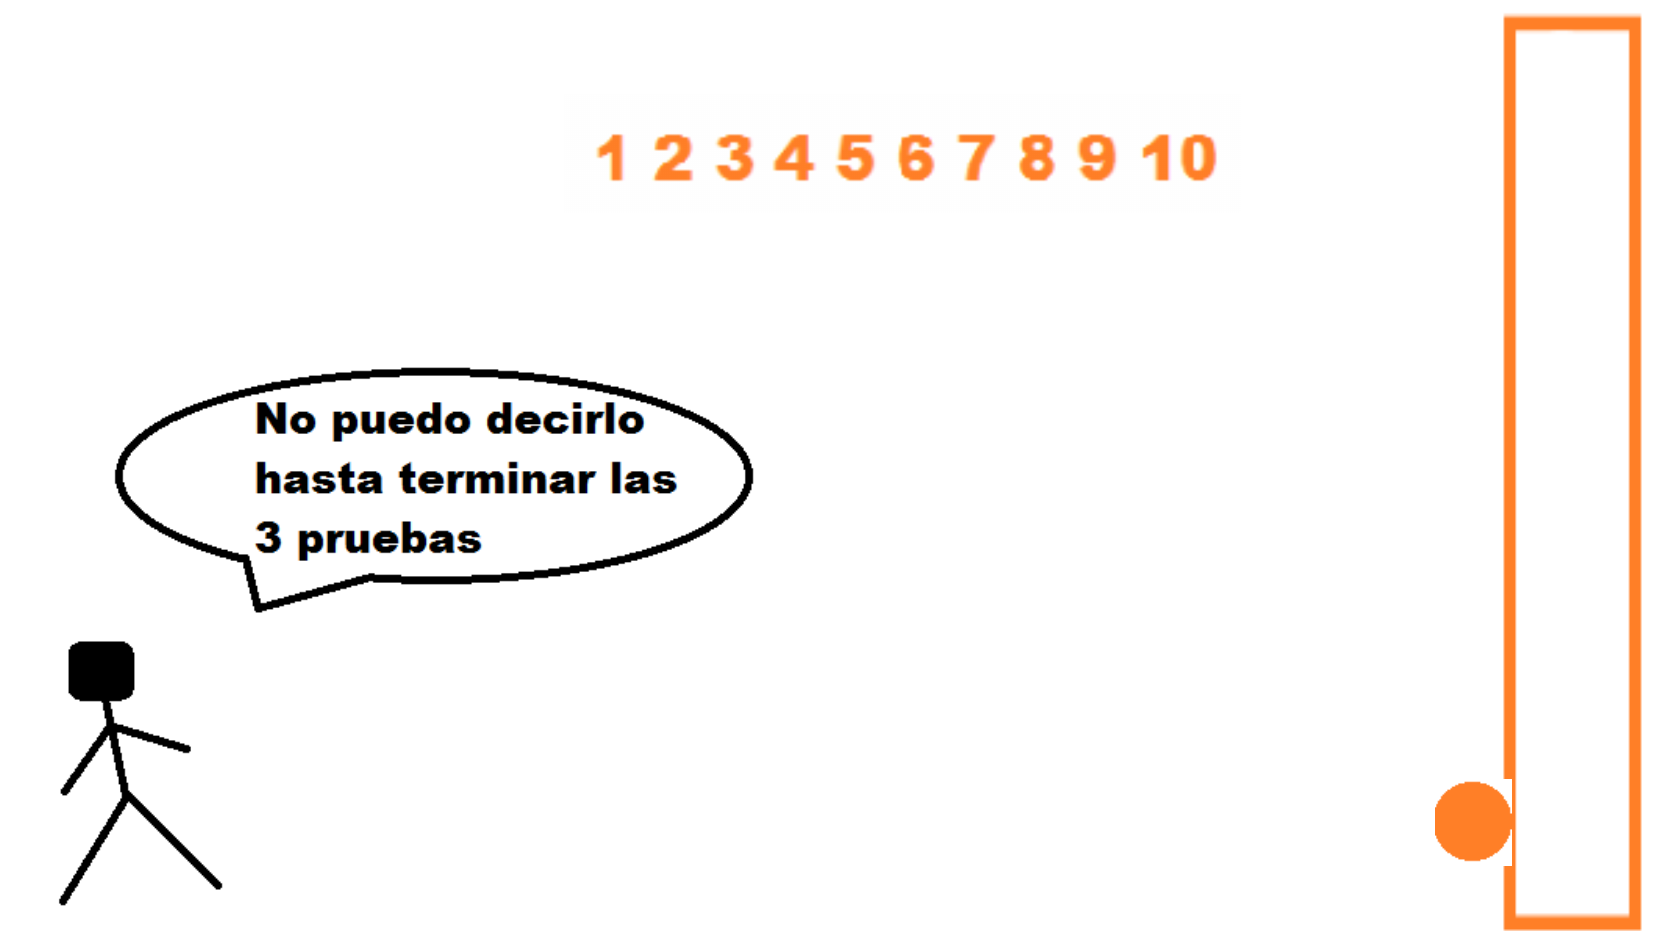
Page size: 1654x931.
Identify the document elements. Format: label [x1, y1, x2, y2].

picture [1435, 0, 1654, 931]
picture [0, 354, 758, 929]
picture [564, 94, 1241, 213]
